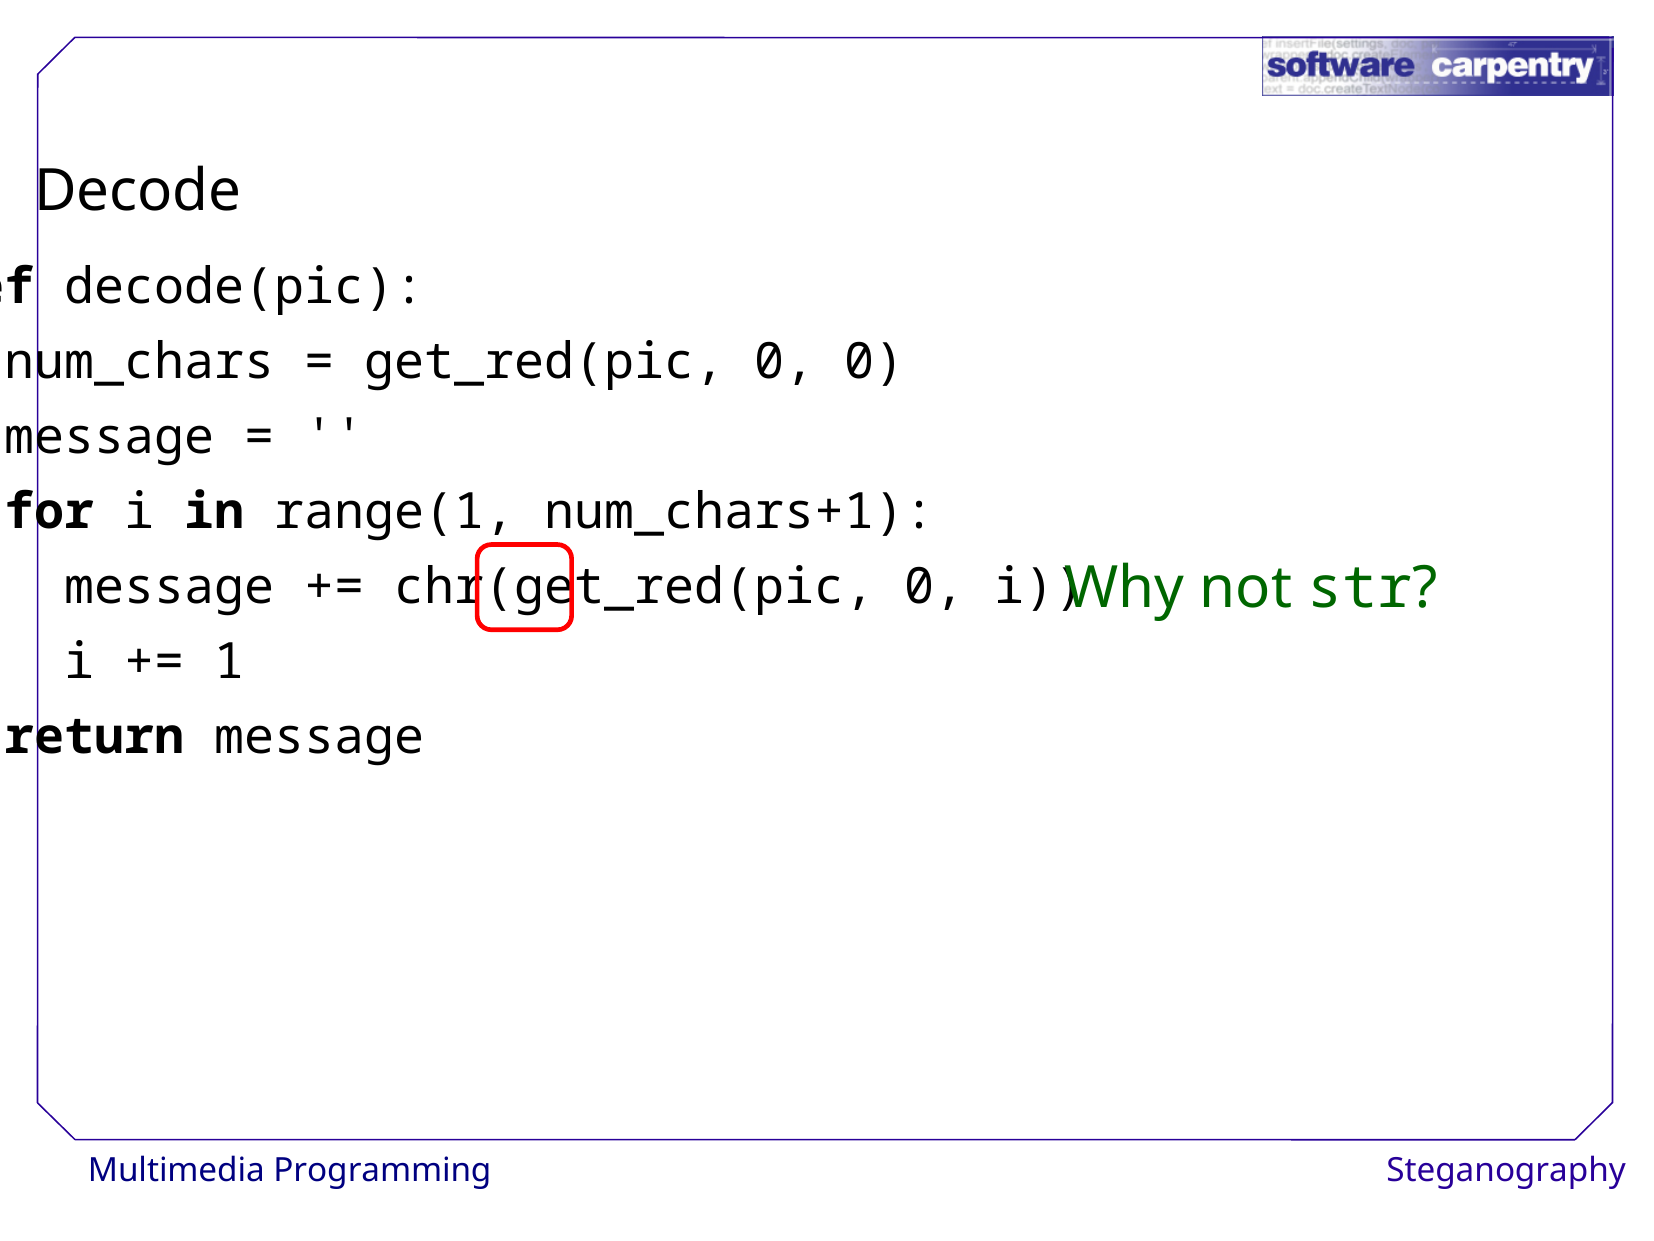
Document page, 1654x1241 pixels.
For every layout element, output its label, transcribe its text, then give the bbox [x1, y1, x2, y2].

text_box def decode(pic): num_chars = get_red(pic, 0, 0) message = '' for i in range(1, num_chars+1): message += chr(get_red(pic, 0, i)) i += 1 return message [0, 230, 1250, 847]
picture [1262, 36, 1614, 96]
text_box Why not str? [1049, 506, 1603, 628]
text_box Decode [19, 109, 407, 230]
